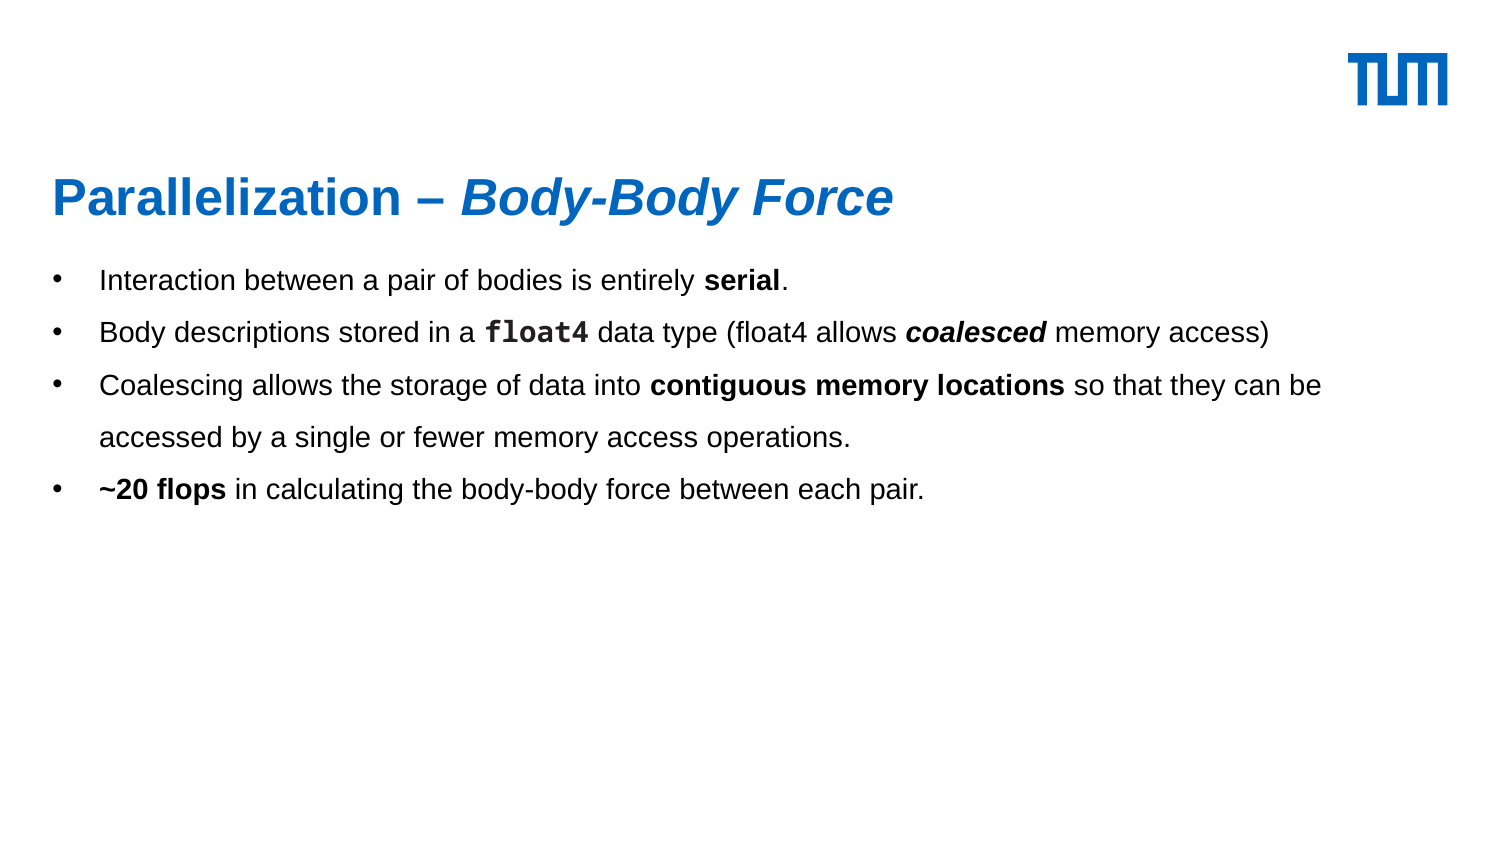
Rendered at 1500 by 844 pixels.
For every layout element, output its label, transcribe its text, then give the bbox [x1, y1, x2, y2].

title Parallelization – Body-Body Force [52, 159, 1449, 223]
list Interaction between a pair of bodies is entirely serial. Body descriptions stored in a float4 data type (float4 allows coalesced memory access) Coalescing allows the storage of data into contiguous memory locations so that they can be accessed by a single or fewer memory access operations. ~20 flops in calculating the body-body force between each pair. [52, 243, 1449, 793]
